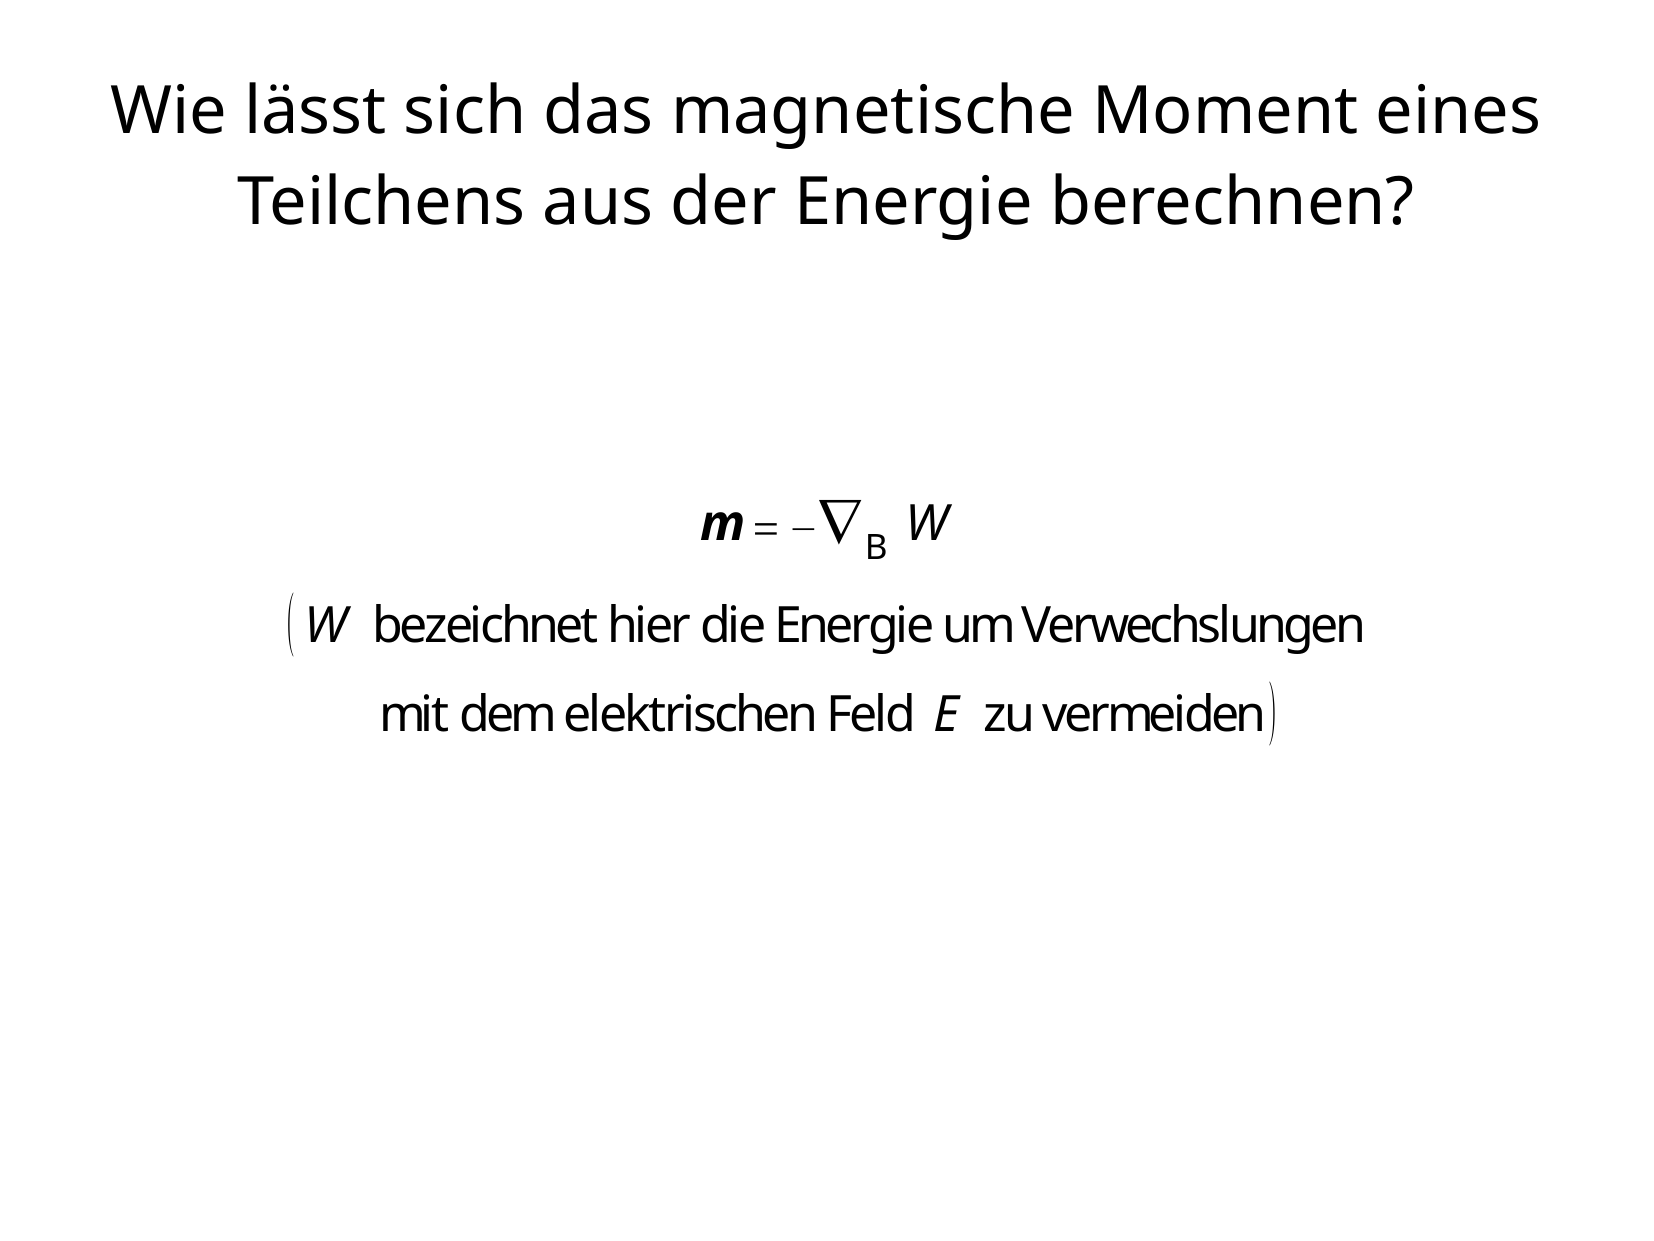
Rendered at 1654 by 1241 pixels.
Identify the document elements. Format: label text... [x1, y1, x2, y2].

title Wie lässt sich das magnetische Moment eines Teilchens aus der Energie berechnen? [82, 49, 1571, 257]
chart [280, 493, 1373, 747]
